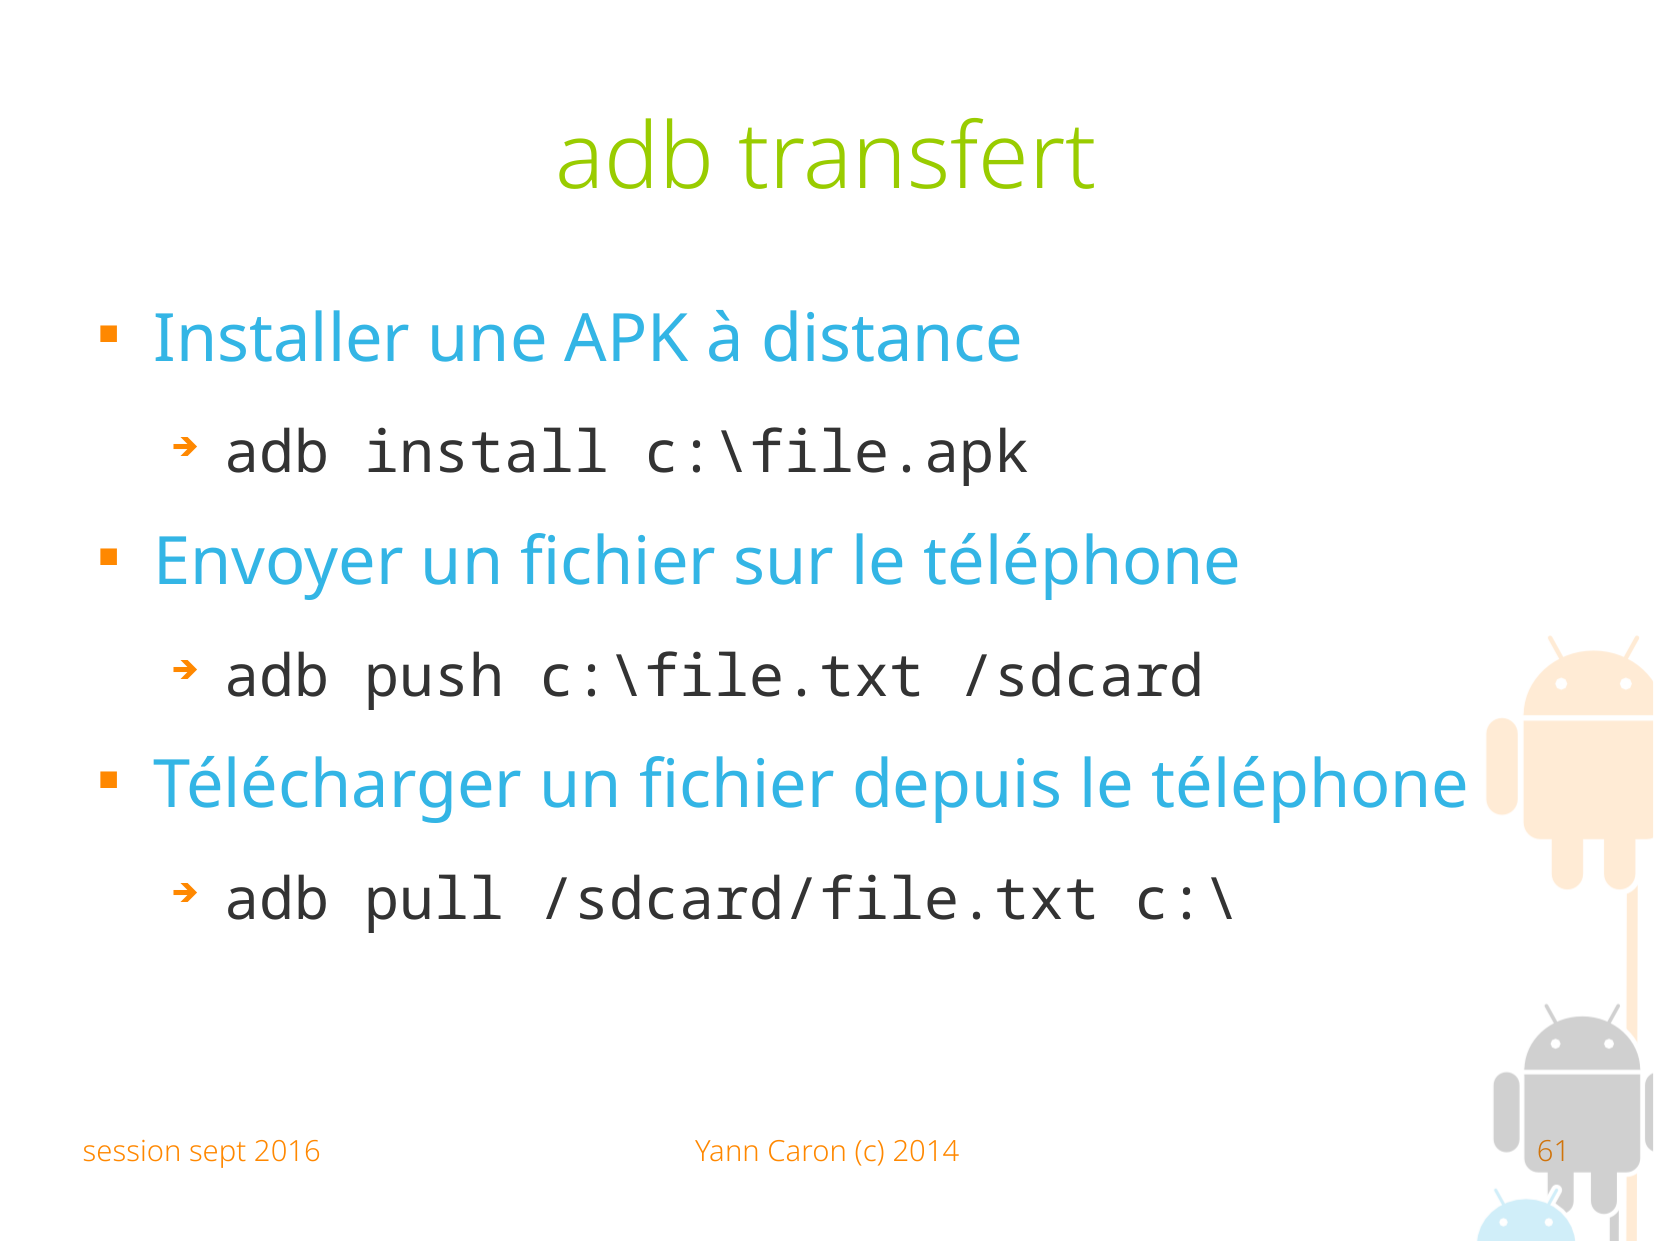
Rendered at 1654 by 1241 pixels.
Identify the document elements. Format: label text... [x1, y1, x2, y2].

picture [240, 423, 1654, 1241]
list Installer une APK à distance adb install c:\file.apk Envoyer un fichier sur le téléphone adb push c:\file.txt /sdcard Télécharger un fichier depuis le téléphone adb pull /sdcard/file.txt c:\ [82, 290, 1571, 1010]
title adb transfert [82, 49, 1571, 257]
